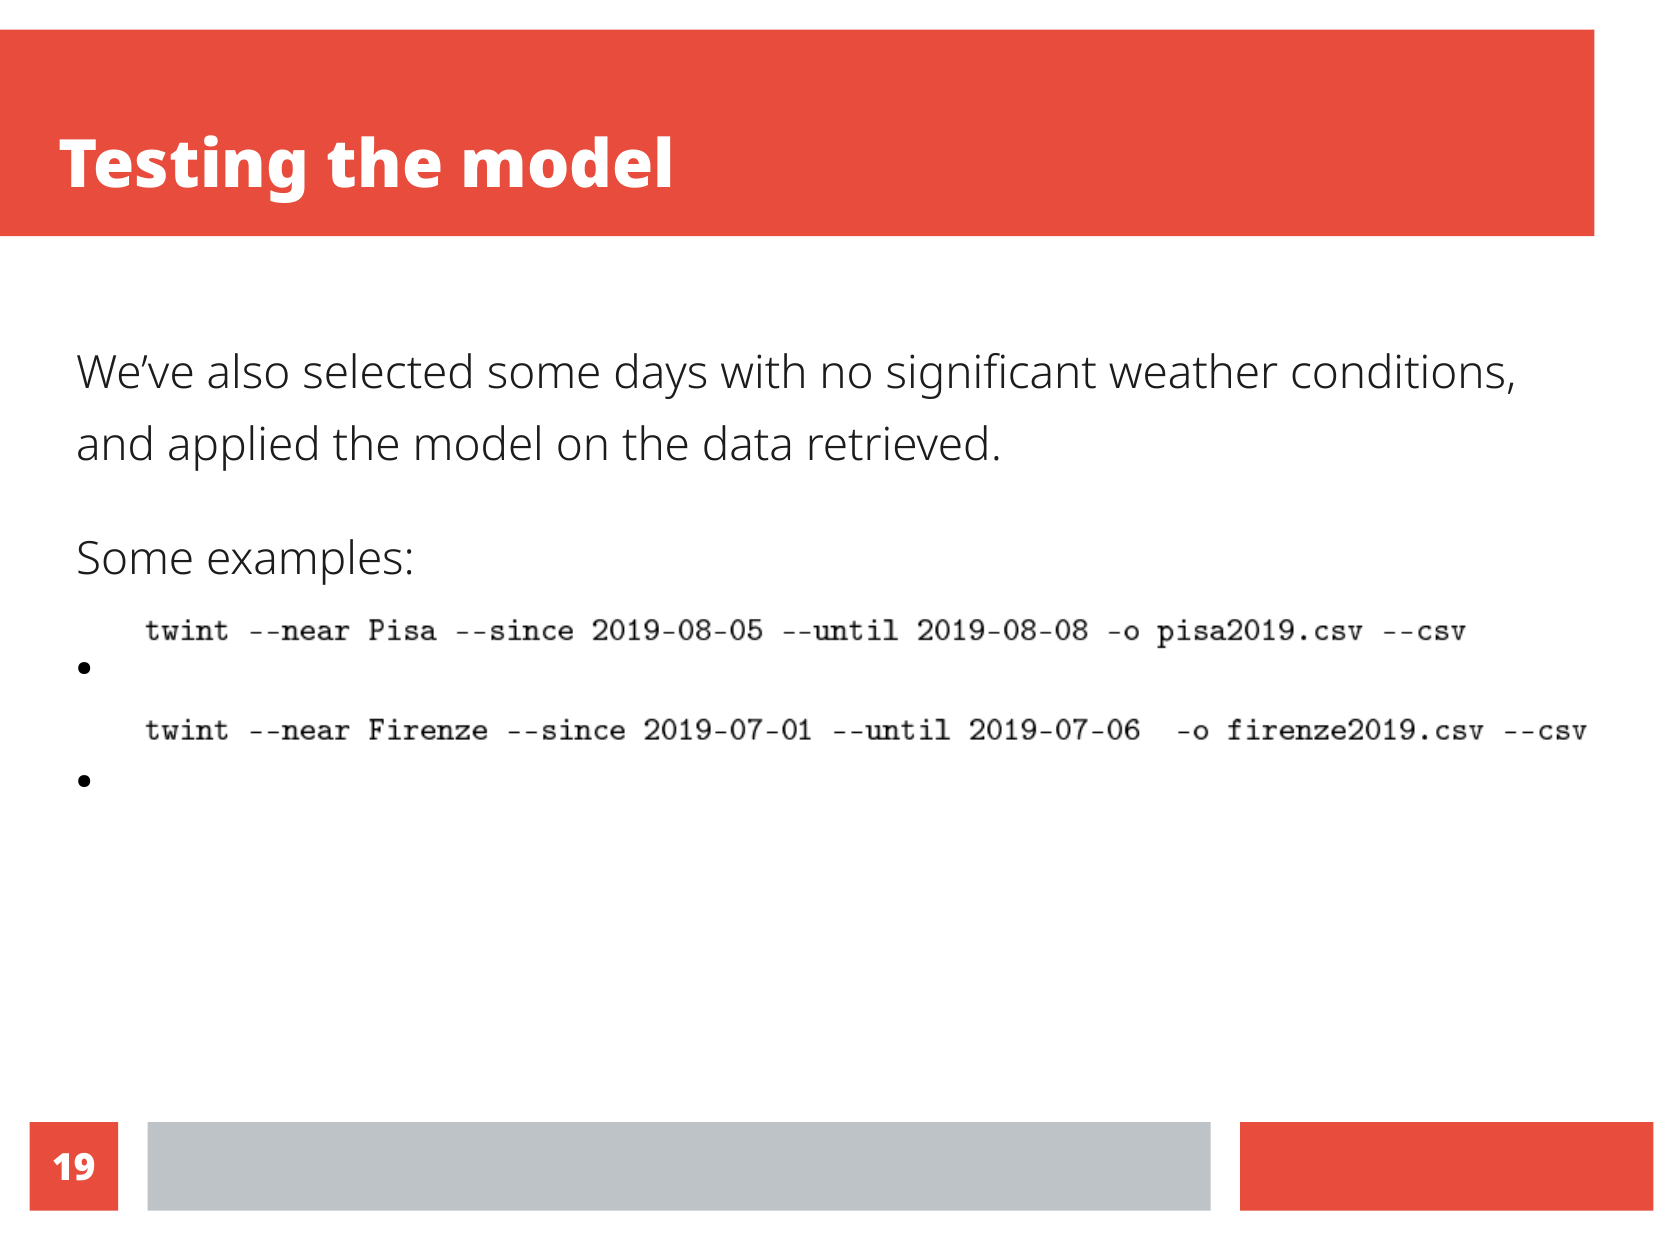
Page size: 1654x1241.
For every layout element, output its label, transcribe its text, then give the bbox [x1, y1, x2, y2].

picture [129, 708, 1604, 759]
title Testing the model [59, 59, 1595, 207]
picture [129, 602, 1497, 661]
text_box We’ve also selected some days with no significant weather conditions, and applied the model on the data retrieved. Some examples: [76, 330, 1582, 934]
